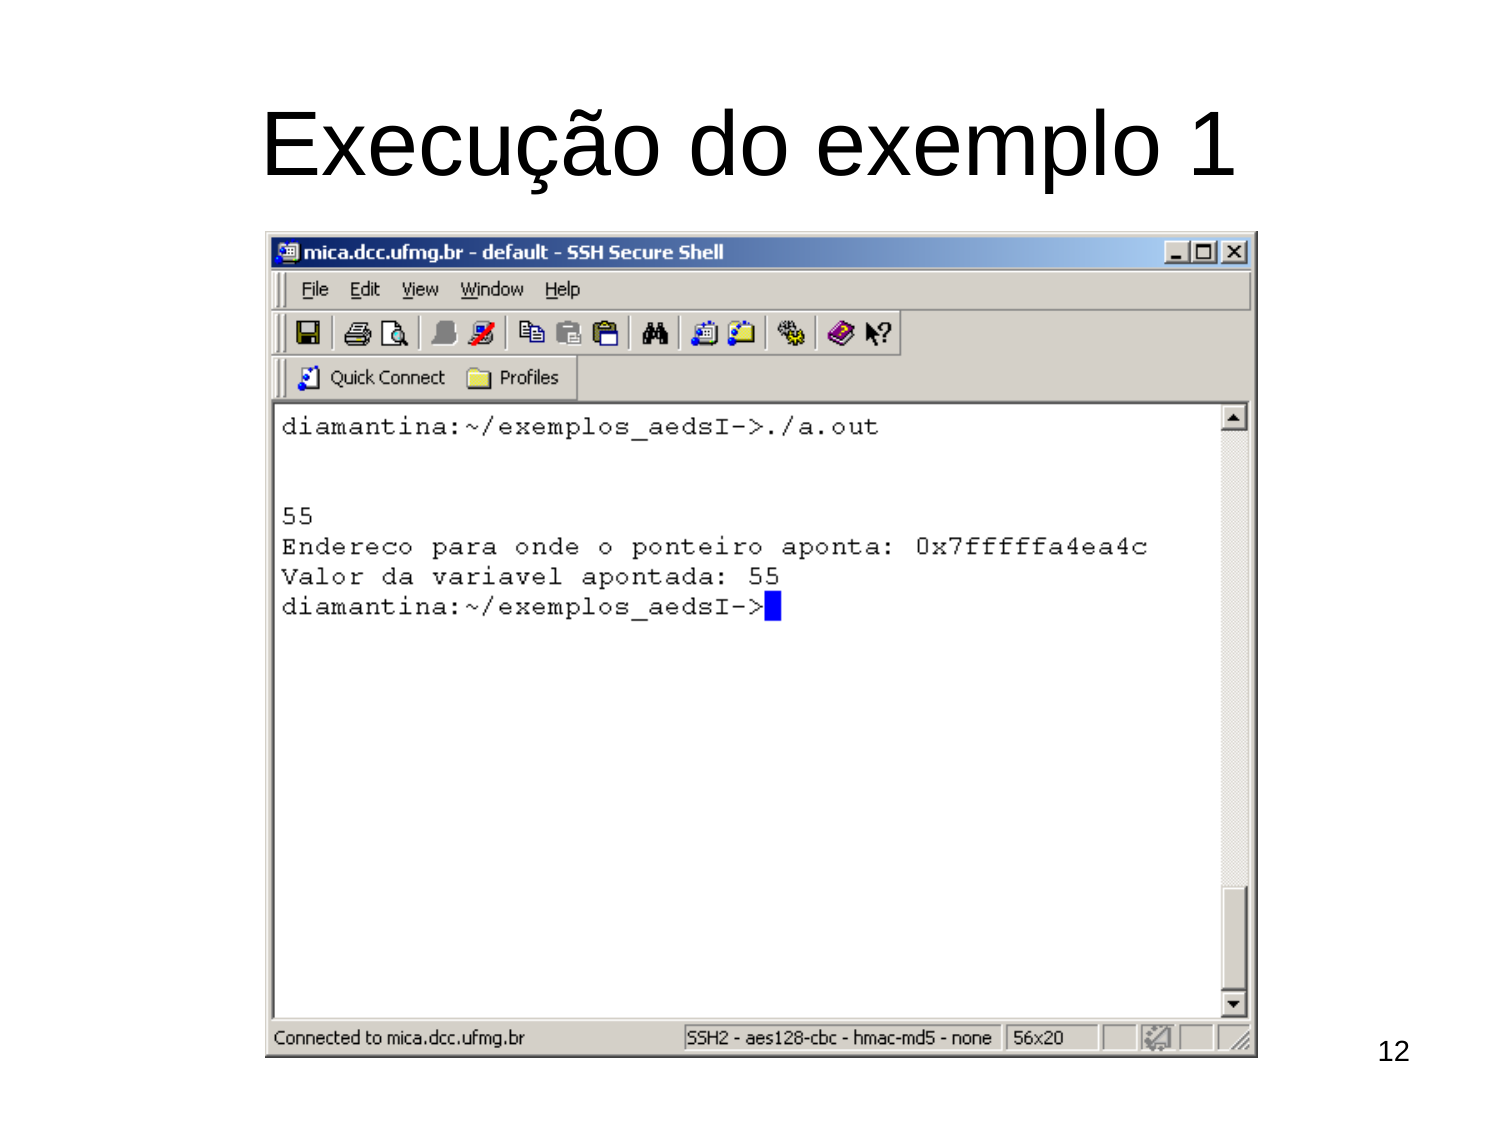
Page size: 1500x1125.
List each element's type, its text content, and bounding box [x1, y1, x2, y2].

picture [265, 231, 1258, 1058]
title Execução do exemplo 1 [75, 45, 1426, 233]
